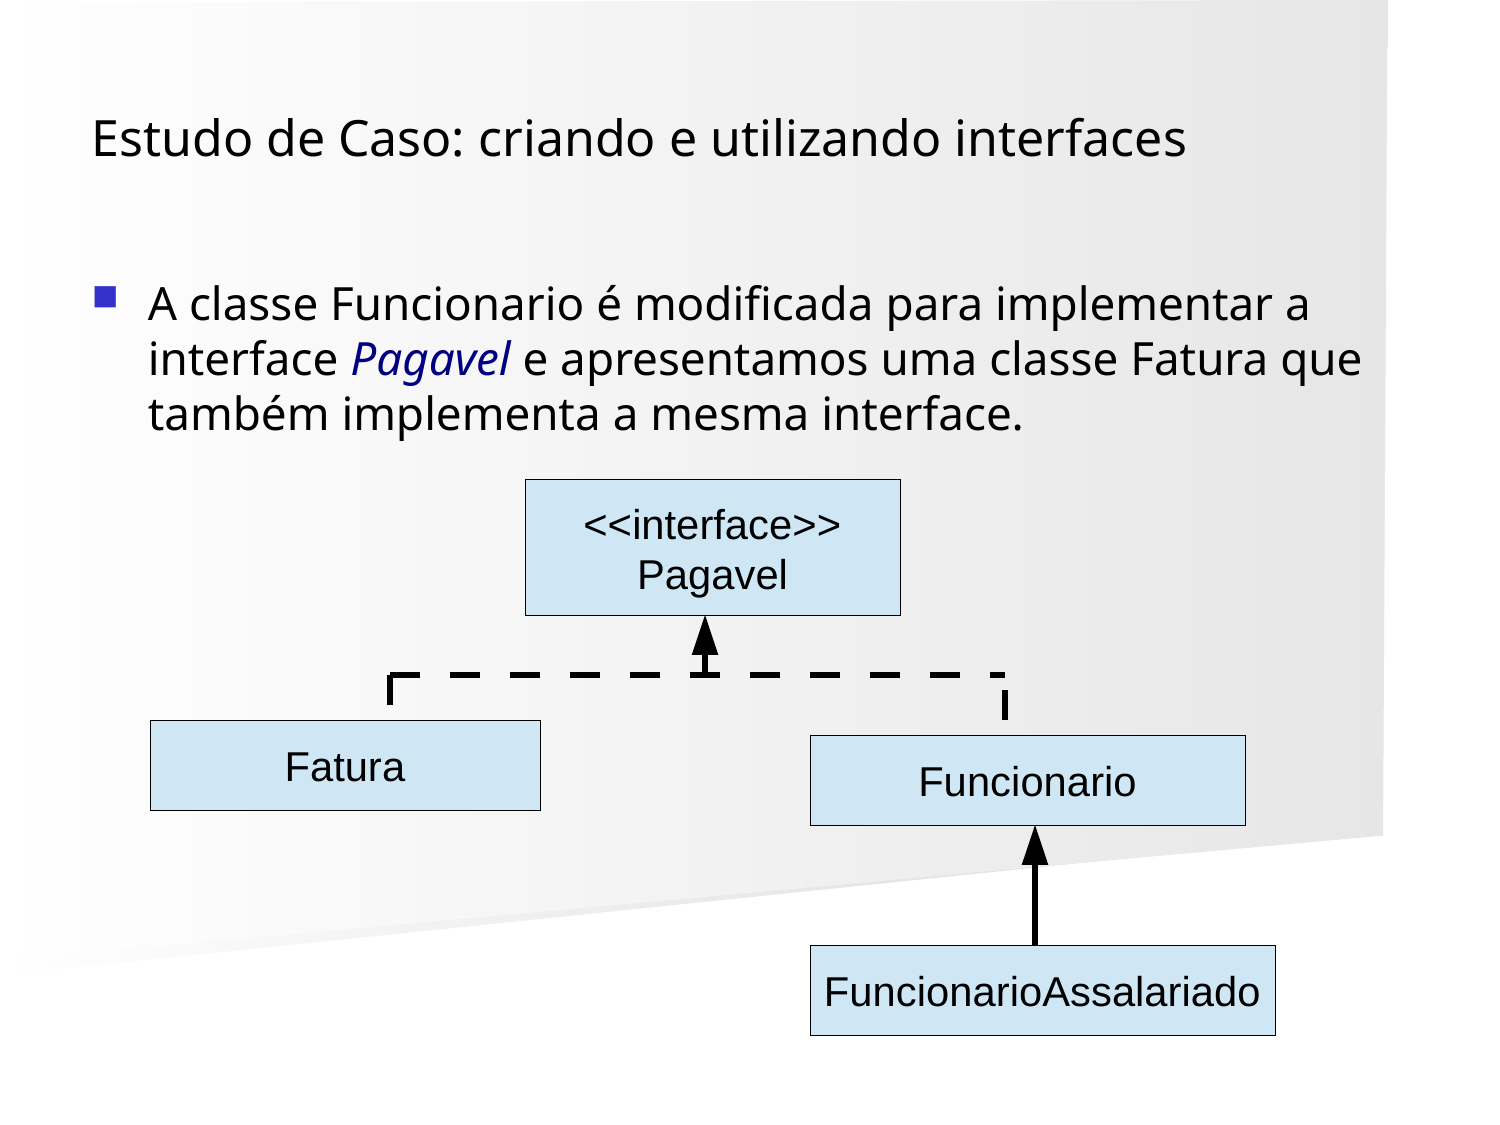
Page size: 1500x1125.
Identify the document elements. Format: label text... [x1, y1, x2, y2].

text_box Funcionario [810, 735, 1246, 826]
title Estudo de Caso: criando e utilizando interfaces [76, 42, 1427, 231]
text_box Fatura [150, 720, 541, 811]
list A classe Funcionario é modificada para implementar a interface Pagavel e apresentamos uma classe Fatura que também implementa a mesma interface. [76, 267, 1427, 1005]
text_box FuncionarioAssalariado [810, 945, 1276, 1036]
text_box <<interface>> Pagavel [525, 479, 901, 616]
